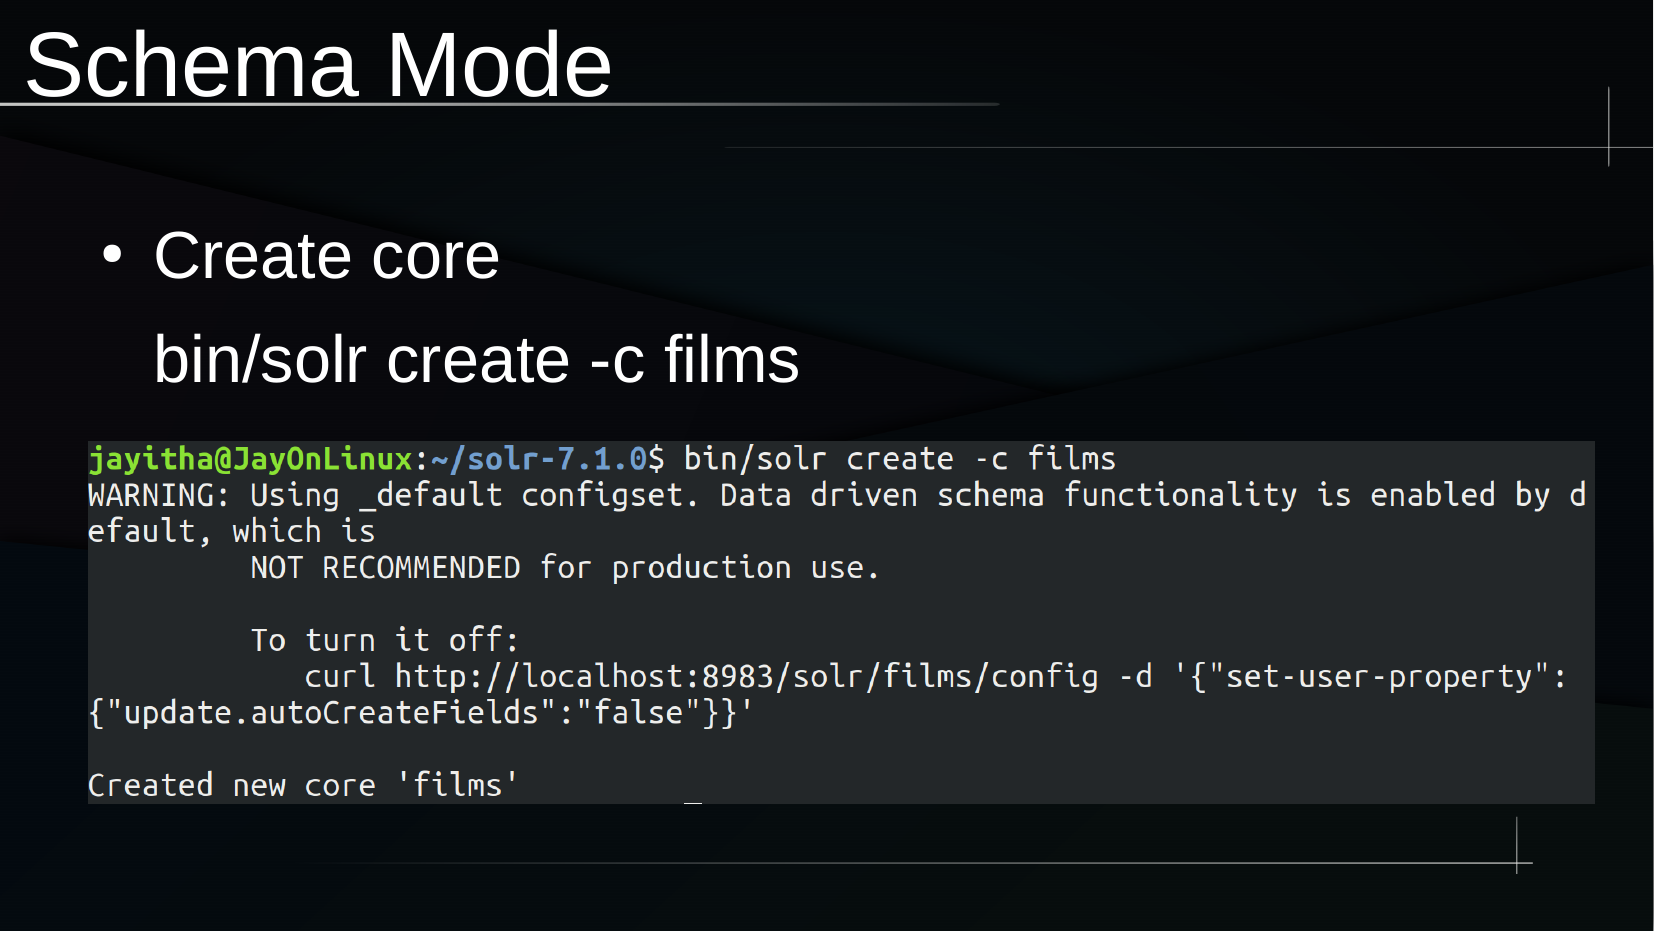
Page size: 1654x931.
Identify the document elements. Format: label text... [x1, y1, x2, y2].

list Create core bin/solr create -c films [82, 217, 1571, 758]
title Schema Mode [23, 11, 1589, 119]
picture [0, 0, 1654, 931]
